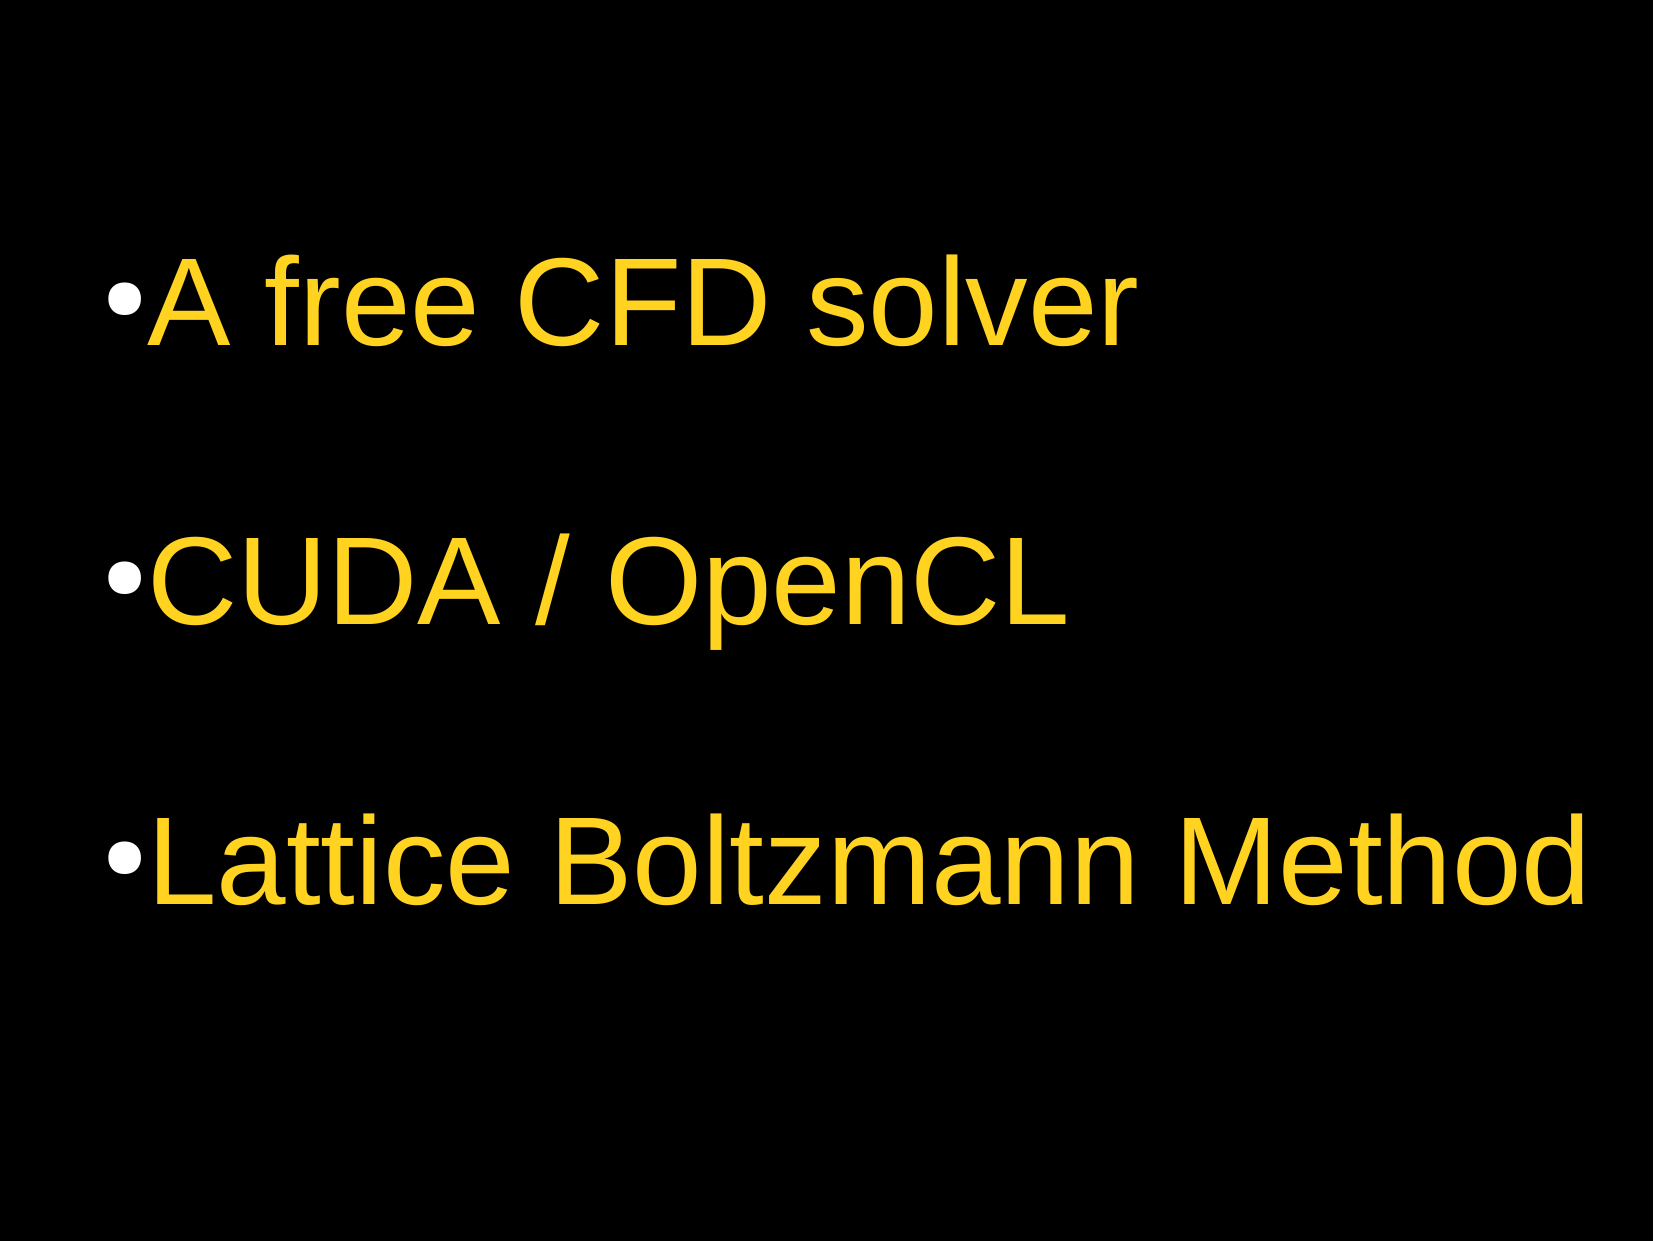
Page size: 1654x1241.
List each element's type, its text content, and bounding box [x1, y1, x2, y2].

subtitle A free CFD solver CUDA / OpenCL Lattice Boltzmann Method [102, 232, 1618, 1071]
